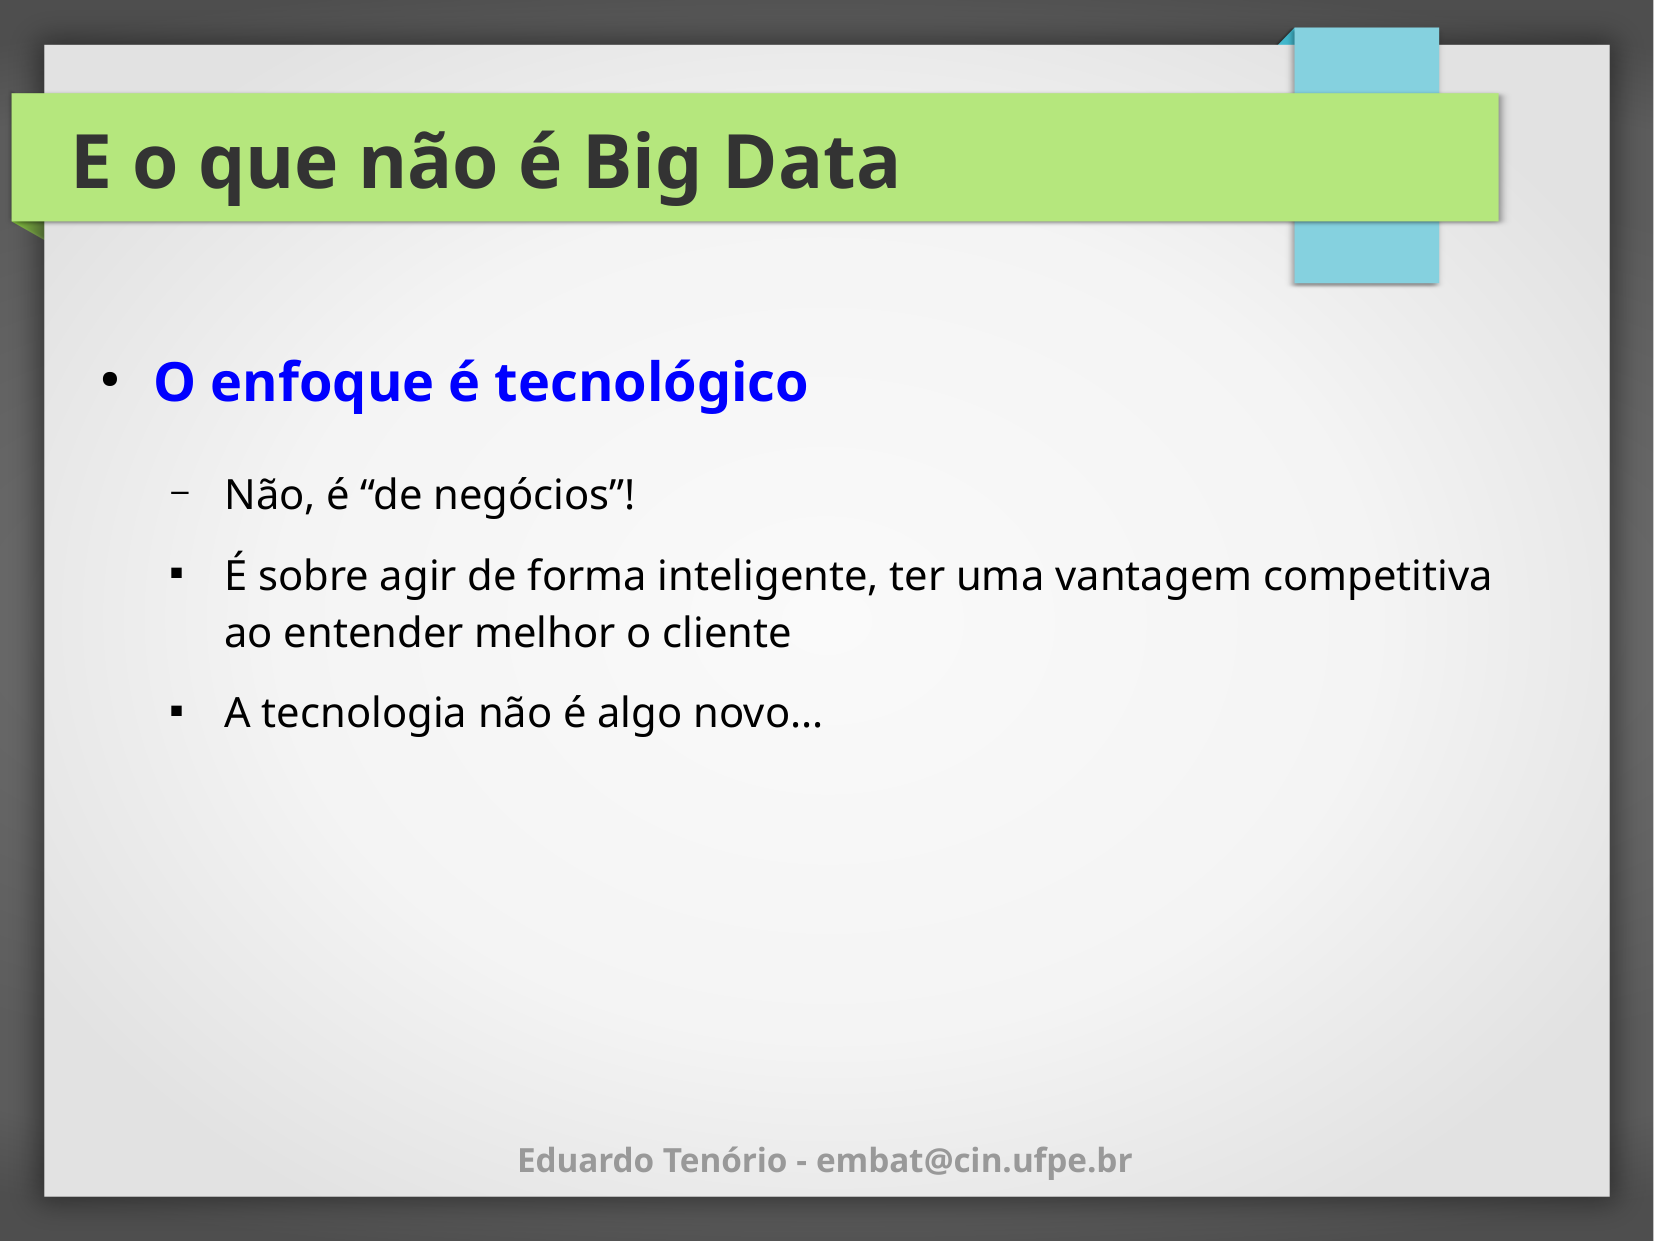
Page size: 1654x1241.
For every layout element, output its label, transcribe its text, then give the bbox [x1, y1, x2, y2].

list O enfoque é tecnológico [82, 343, 1538, 465]
list Não, é “de negócios”! É sobre agir de forma inteligente, ter uma vantagem competitiva ao entender melhor o cliente A tecnologia não é algo novo... [82, 465, 1538, 1063]
title E o que não é Big Data [70, 97, 1229, 221]
text_box Eduardo Tenório - embat@cin.ufpe.br [45, 1130, 1606, 1201]
picture [0, 0, 1654, 1241]
